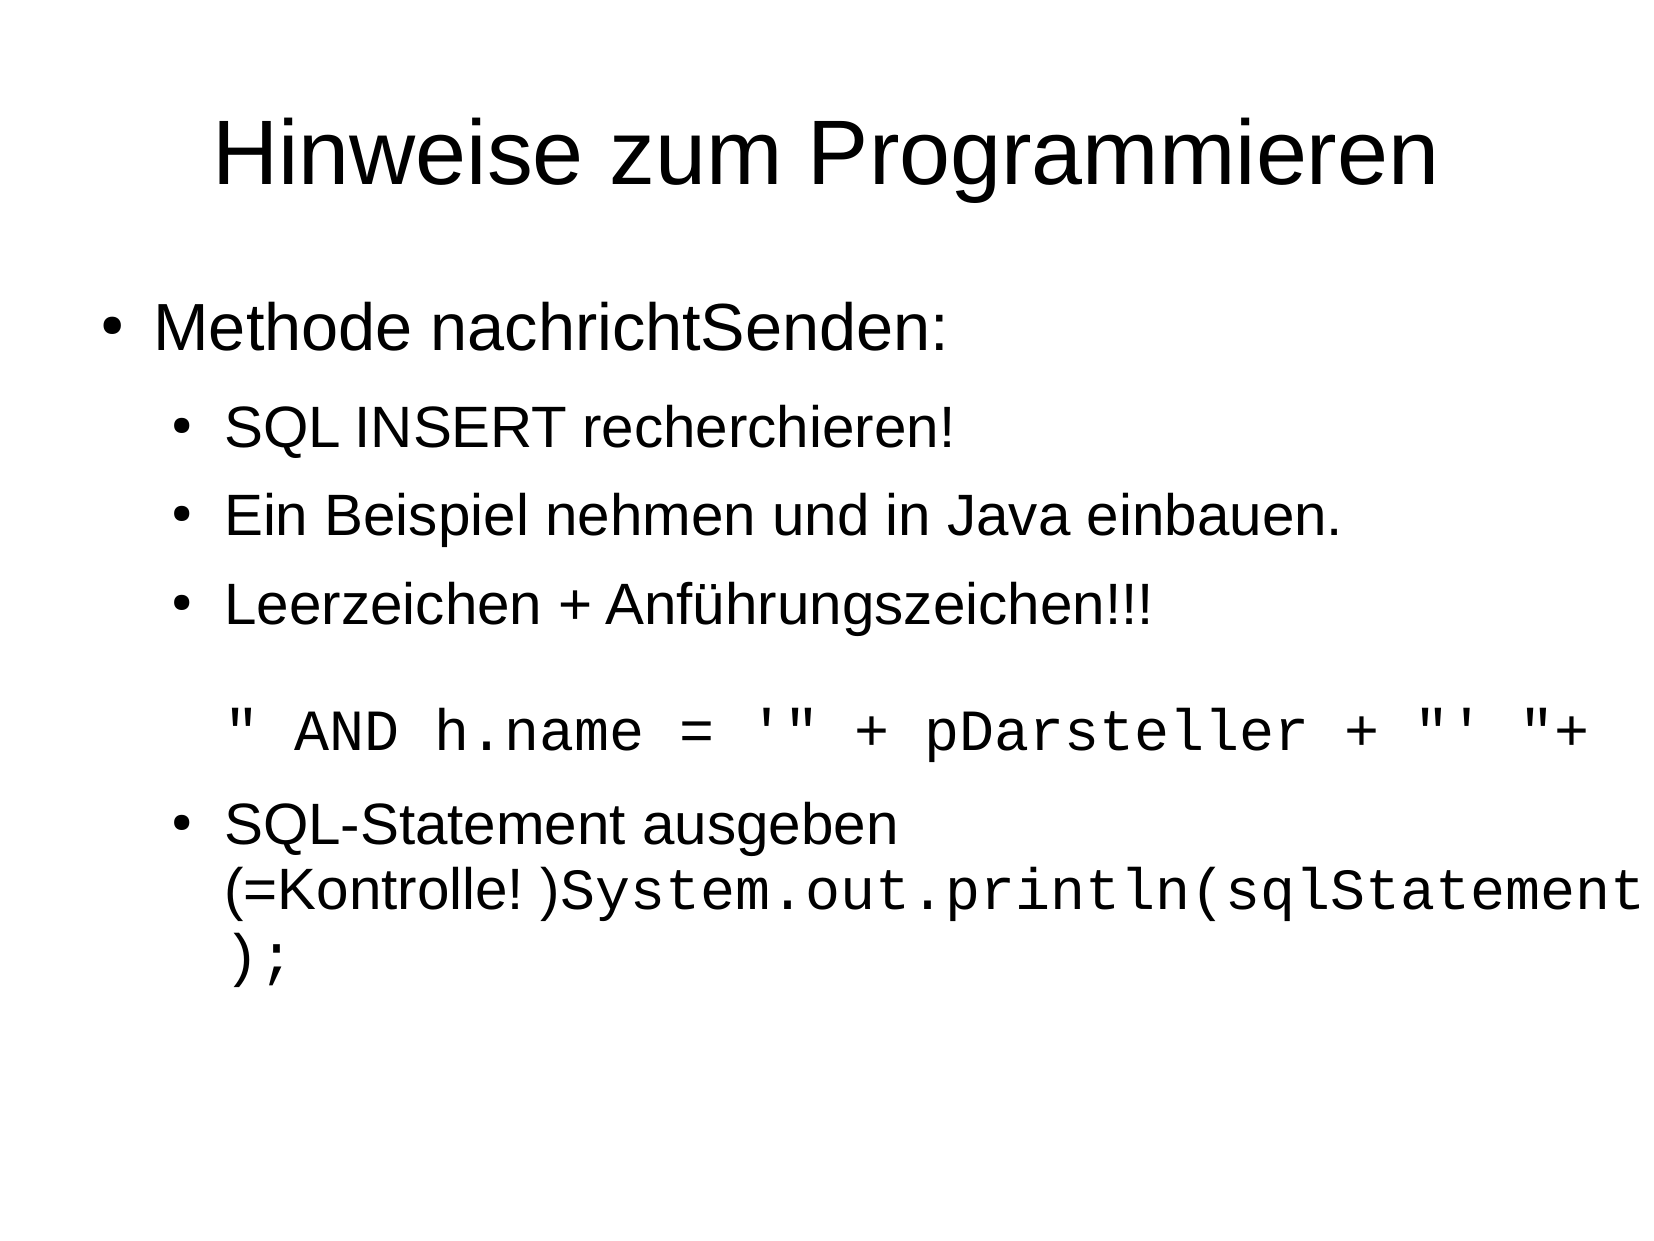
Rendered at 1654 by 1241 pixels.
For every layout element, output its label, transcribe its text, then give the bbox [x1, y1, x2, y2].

list Methode nachrichtSenden: SQL INSERT recherchieren! Ein Beispiel nehmen und in Java einbauen. Leerzeichen + Anführungszeichen!!! " AND h.name = '" + pDarsteller + "' "+ SQL-Statement ausgeben (=Kontrolle! )System.out.println(sqlStatement); [82, 290, 1654, 1010]
title Hinweise zum Programmieren [82, 49, 1571, 257]
